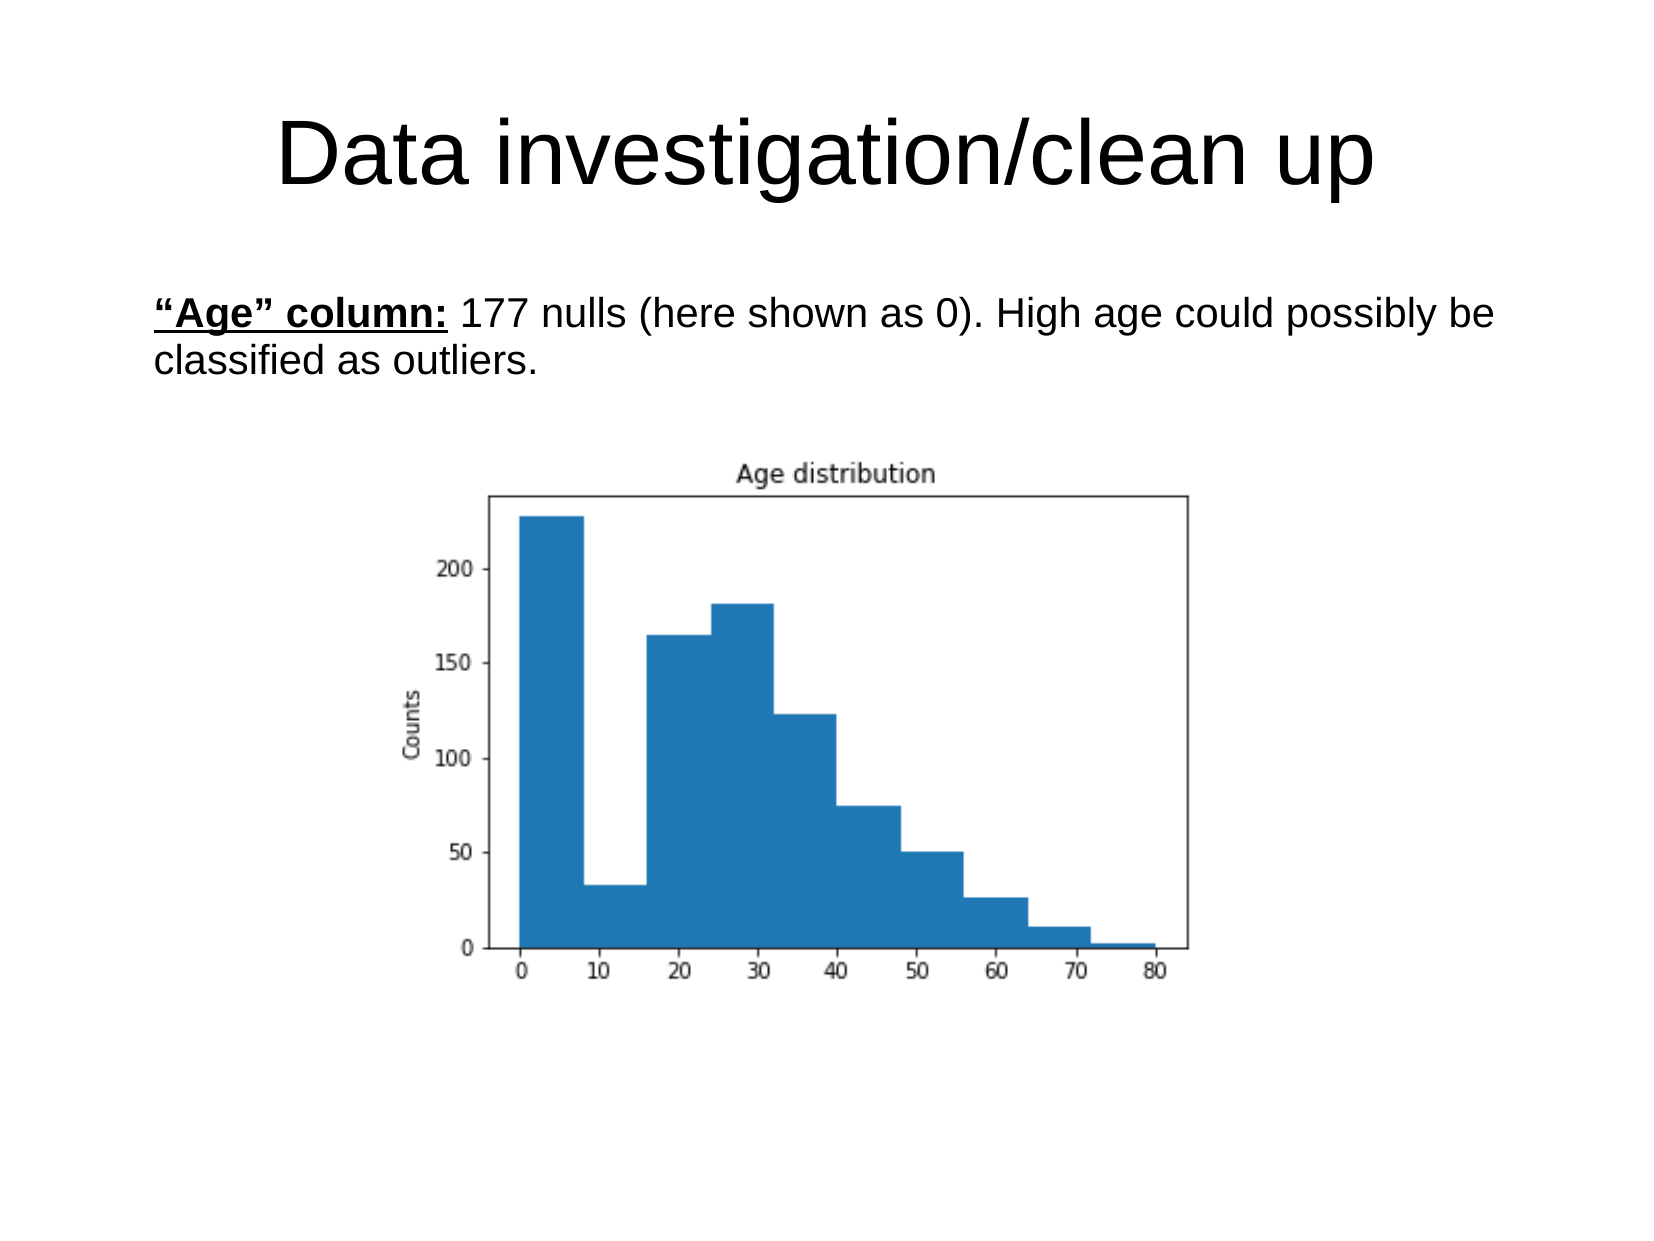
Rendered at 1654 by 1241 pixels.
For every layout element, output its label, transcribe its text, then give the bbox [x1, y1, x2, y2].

picture [376, 423, 1277, 1024]
list “Age” column: 177 nulls (here shown as 0). High age could possibly be classified as outliers. [82, 290, 1571, 391]
title Data investigation/clean up [82, 49, 1571, 257]
